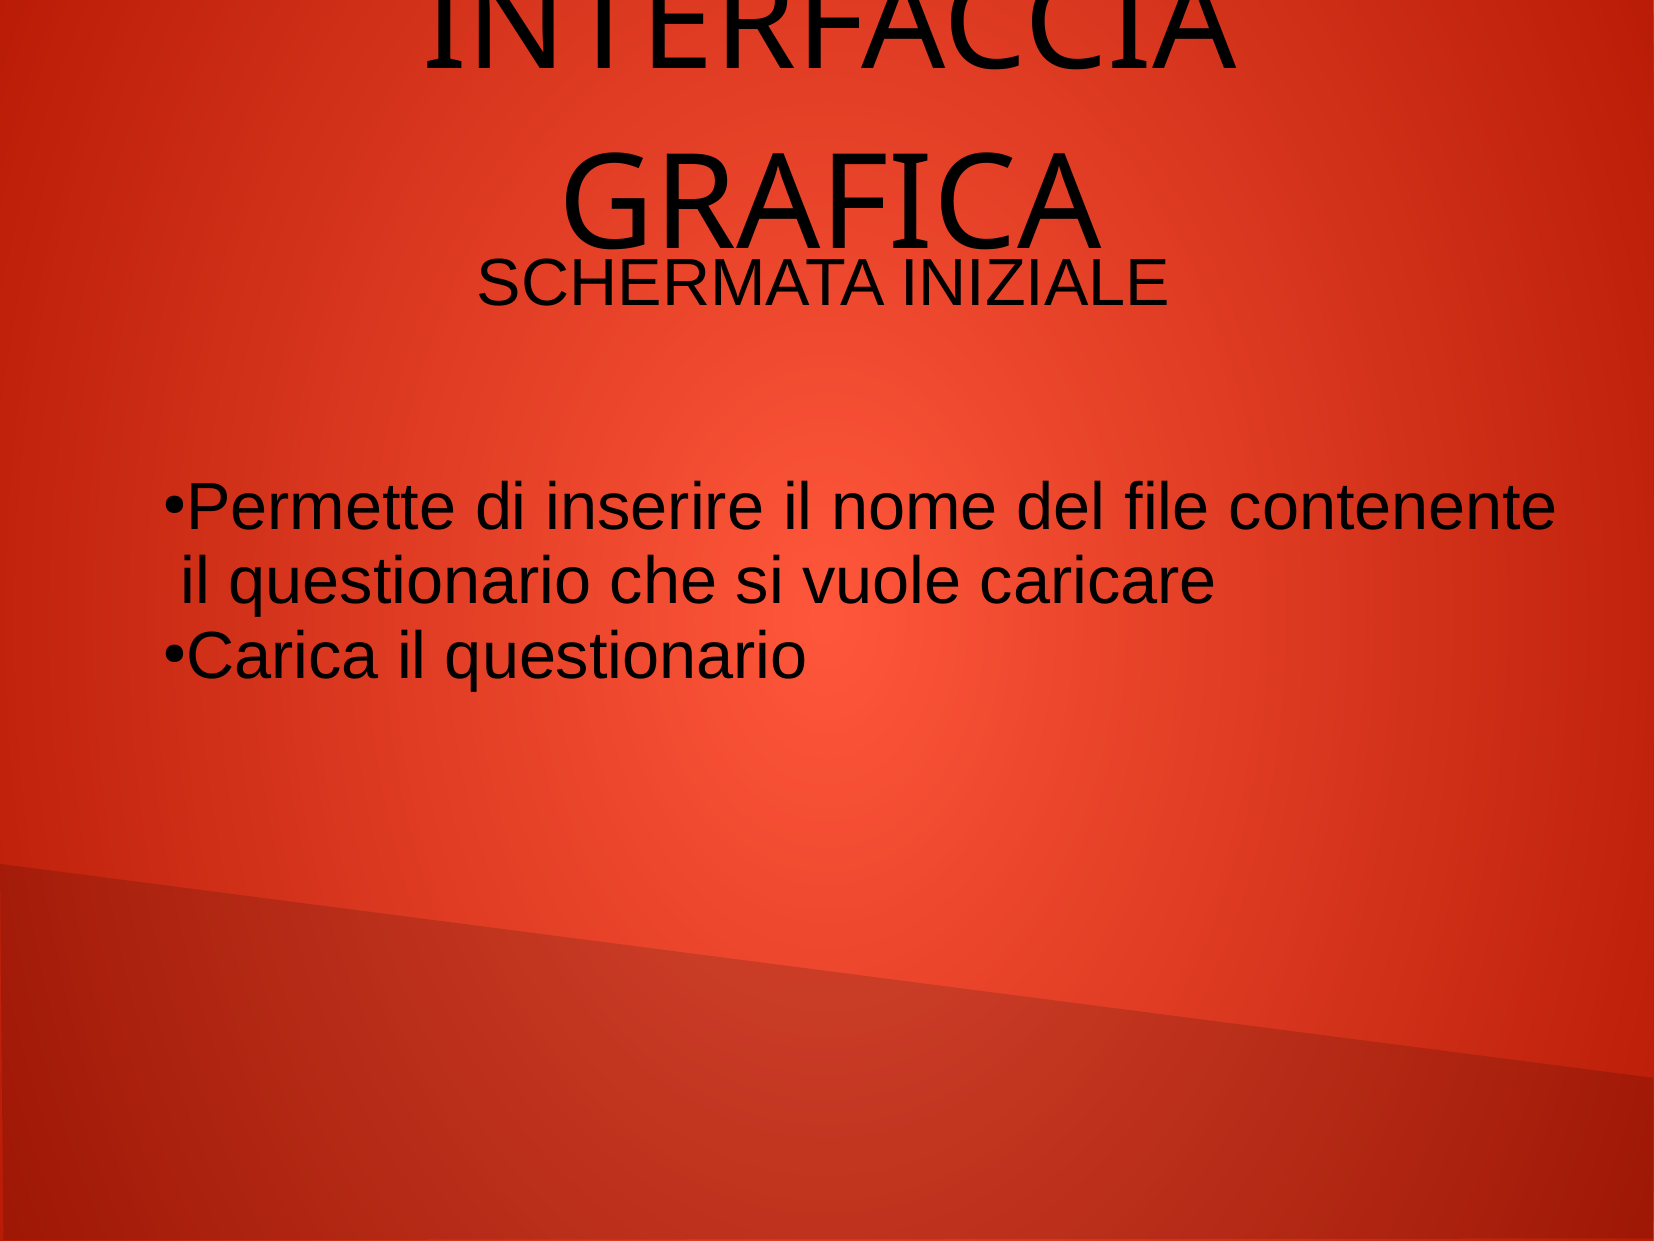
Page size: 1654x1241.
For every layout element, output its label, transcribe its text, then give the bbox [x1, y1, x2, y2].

title INTERFACCIA GRAFICA [162, 0, 1498, 705]
subtitle SCHERMATA INIZIALE Permette di inserire il nome del file contenente il questionario che si vuole caricare Carica il questionario [162, 20, 1560, 993]
